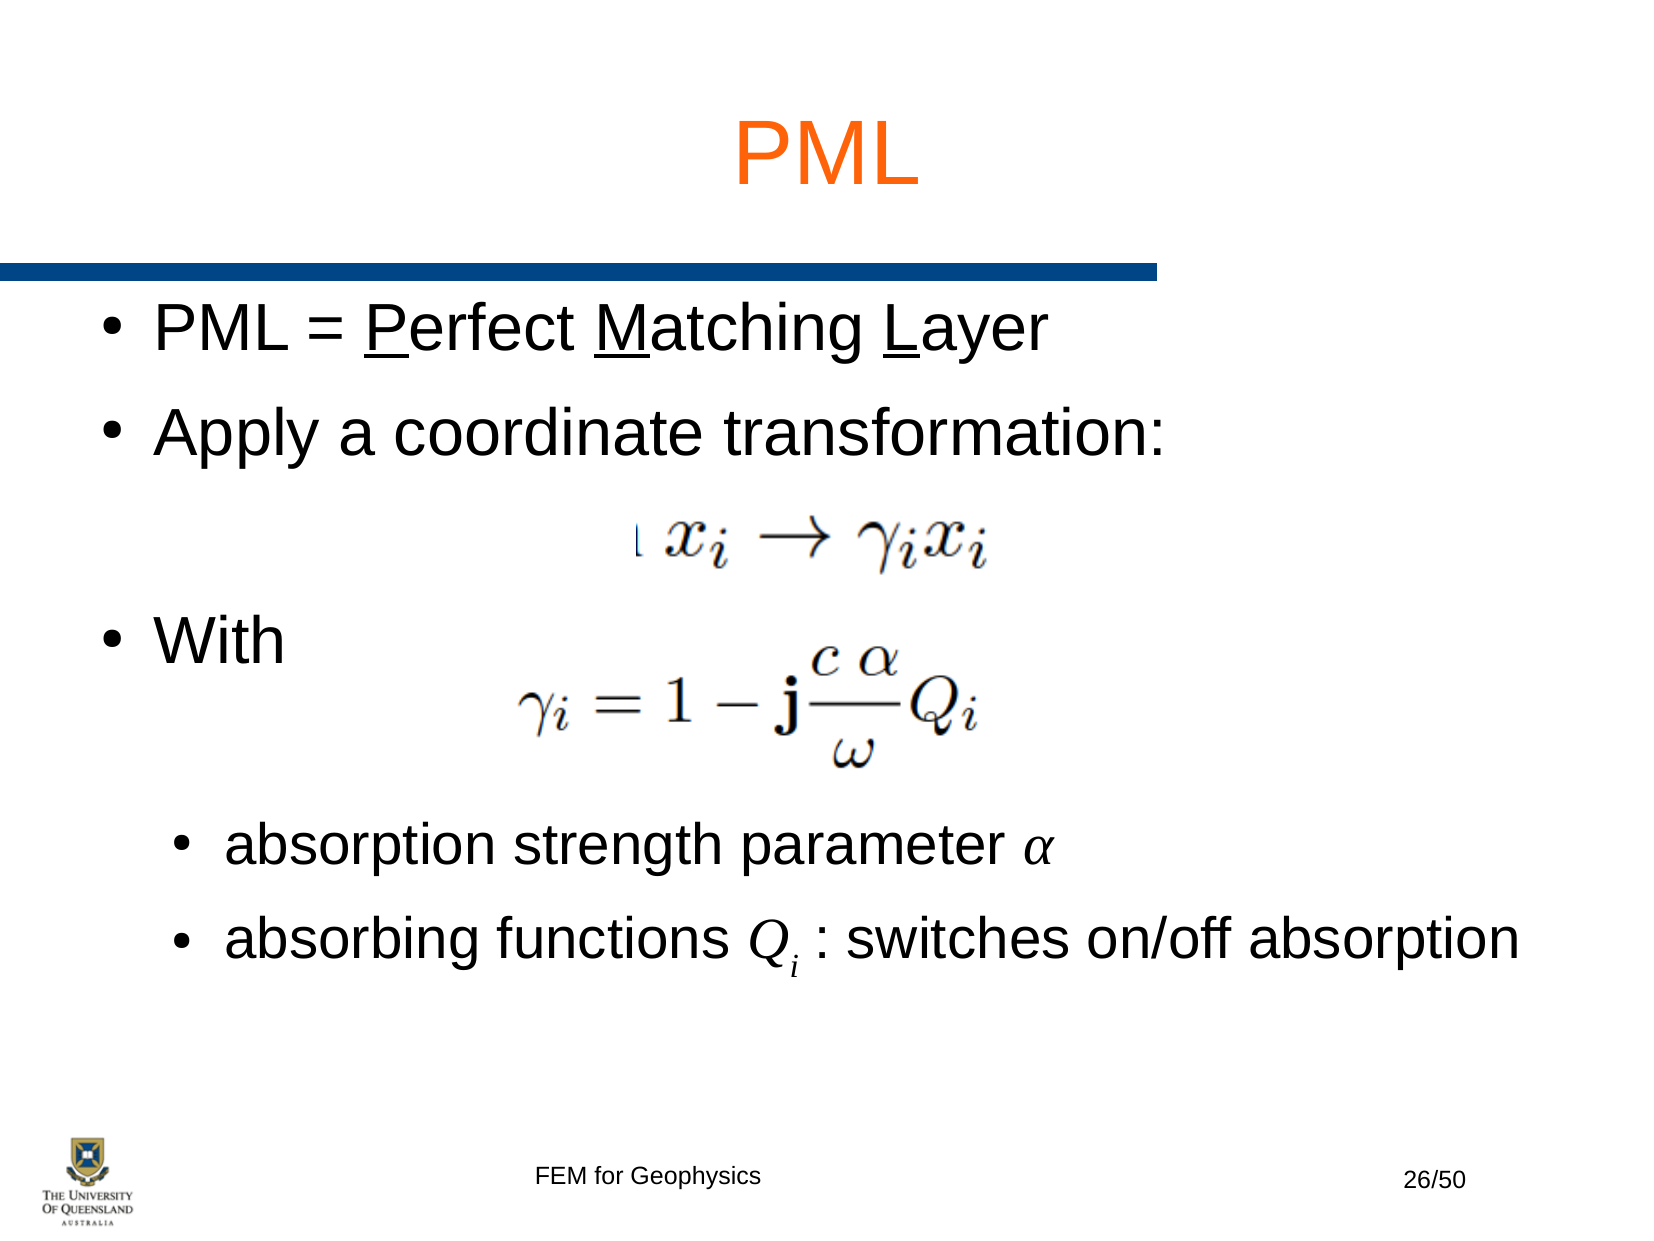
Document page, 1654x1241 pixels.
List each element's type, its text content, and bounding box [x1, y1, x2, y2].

picture [486, 628, 1008, 787]
list PML = Perfect Matching Layer Apply a coordinate transformation: With absorption strength parameter α absorbing functions Qi : switches on/off absorption [82, 290, 1571, 1084]
picture [35, 1133, 142, 1235]
title PML [82, 49, 1571, 257]
picture [636, 486, 1003, 589]
